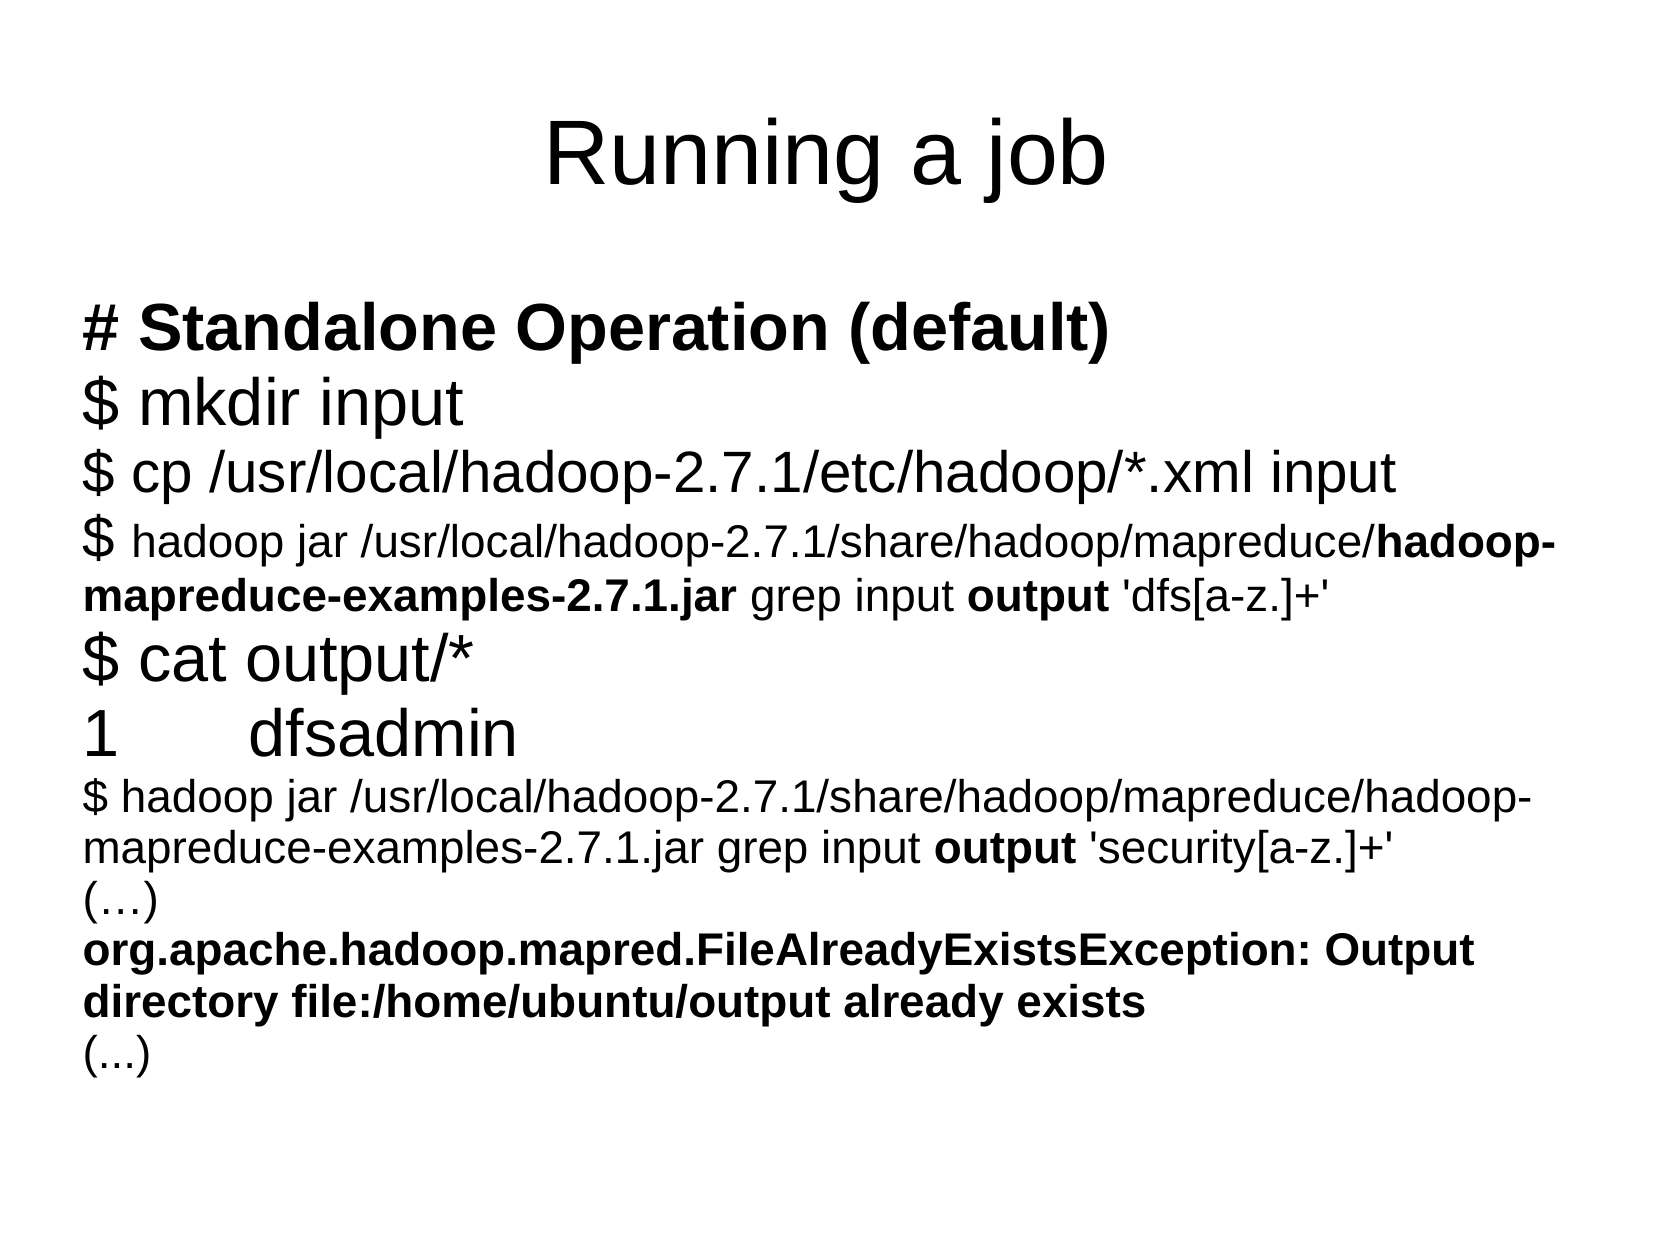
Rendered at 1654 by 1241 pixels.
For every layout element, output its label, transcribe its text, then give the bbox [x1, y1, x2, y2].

subtitle # Standalone Operation (default) $ mkdir input $ cp /usr/local/hadoop-2.7.1/etc/hadoop/*.xml input $ hadoop jar /usr/local/hadoop-2.7.1/share/hadoop/mapreduce/hadoop-mapreduce-examples-2.7.1.jar grep input output 'dfs[a-z.]+' $ cat output/* 1 dfsadmin $ hadoop jar /usr/local/hadoop-2.7.1/share/hadoop/mapreduce/hadoop-mapreduce-examples-2.7.1.jar grep input output 'security[a-z.]+' (…) org.apache.hadoop.mapred.FileAlreadyExistsException: Output directory file:/home/ubuntu/output already exists (...) [82, 290, 1571, 1228]
title Running a job [82, 49, 1571, 257]
